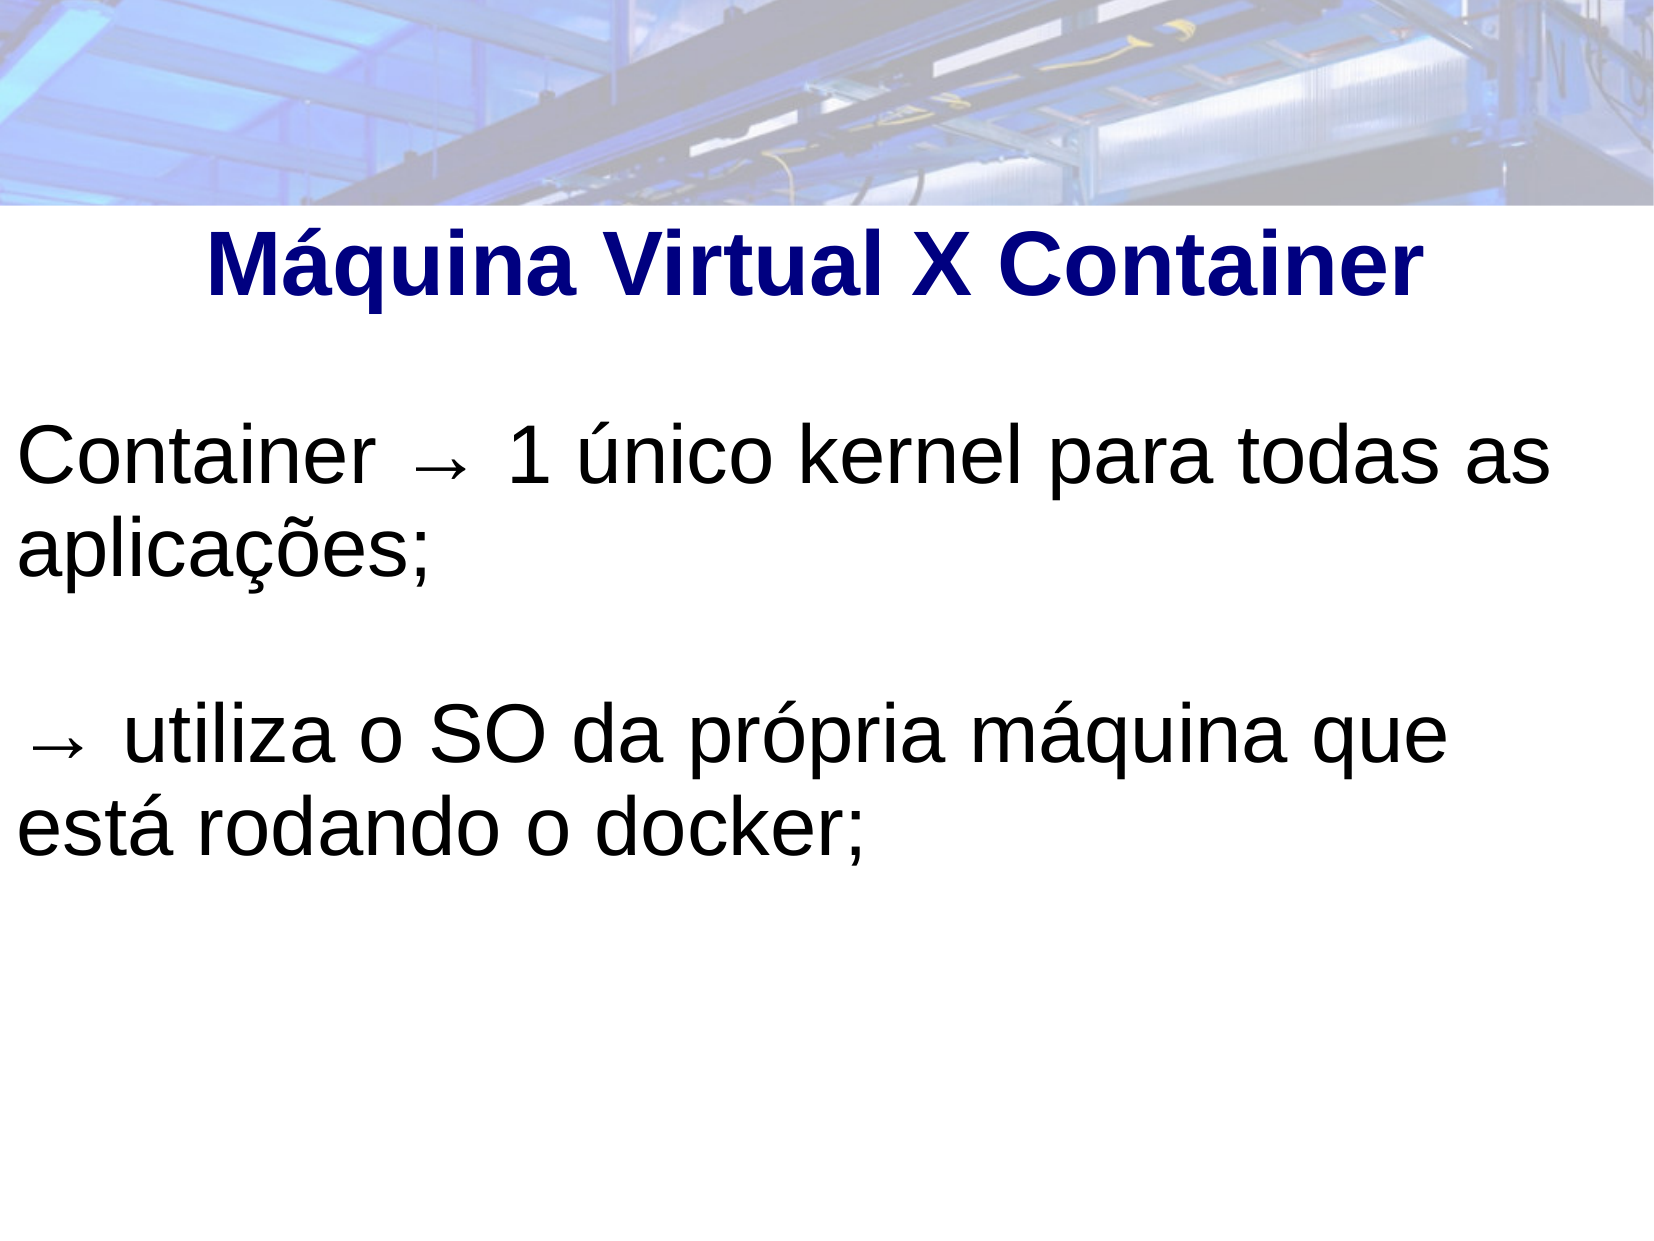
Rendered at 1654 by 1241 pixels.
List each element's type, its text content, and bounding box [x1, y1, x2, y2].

picture [0, 0, 1654, 1241]
text_box Máquina Virtual X Container Container → 1 único kernel para todas as aplicações; → utiliza o SO da própria máquina que está rodando o docker; [1, 205, 1632, 1241]
